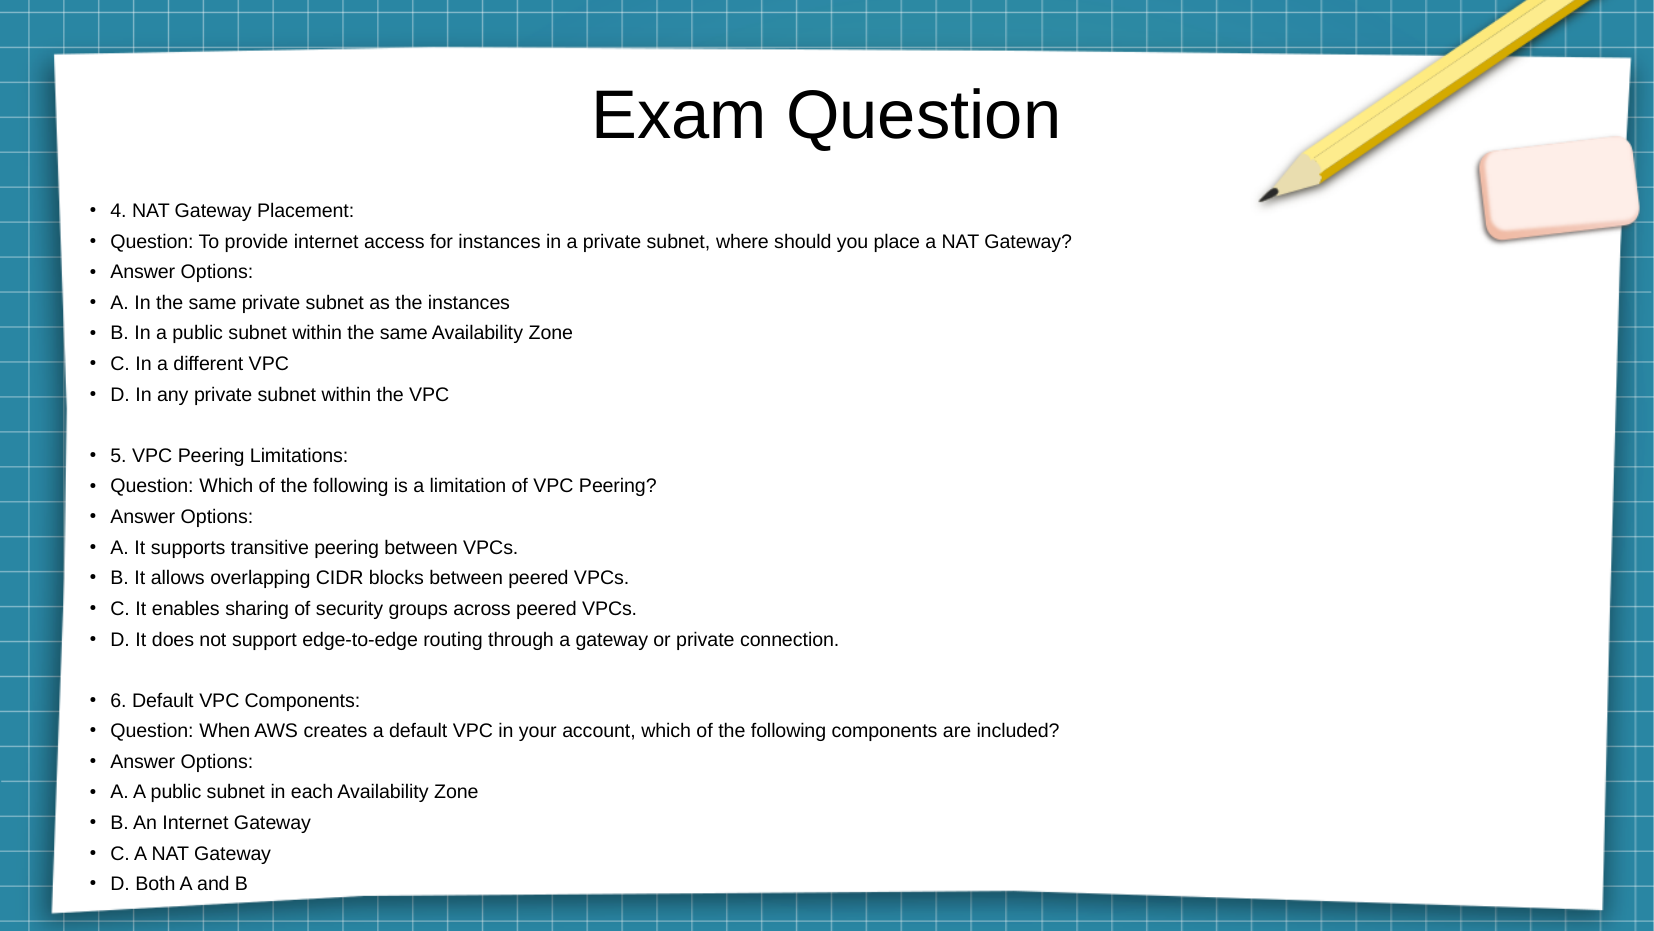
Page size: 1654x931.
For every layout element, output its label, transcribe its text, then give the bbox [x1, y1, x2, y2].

title Exam Question [82, 37, 1571, 193]
list 4. NAT Gateway Placement: Question: To provide internet access for instances in a private subnet, where should you place a NAT Gateway? Answer Options: A. In the same private subnet as the instances B. In a public subnet within the same Availability Zone C. In a different VPC D. In any private subnet within the VPC 5. VPC Peering Limitations: Question: Which of the following is a limitation of VPC Peering? Answer Options: A. It supports transitive peering between VPCs. B. It allows overlapping CIDR blocks between peered VPCs. C. It enables sharing of security groups across peered VPCs. D. It does not support edge-to-edge routing through a gateway or private connection. 6. Default VPC Components: Question: When AWS creates a default VPC in your account, which of the following components are included? Answer Options: A. A public subnet in each Availability Zone B. An Internet Gateway C. A NAT Gateway D. Both A and B [82, 199, 1571, 901]
picture [0, 0, 1654, 931]
